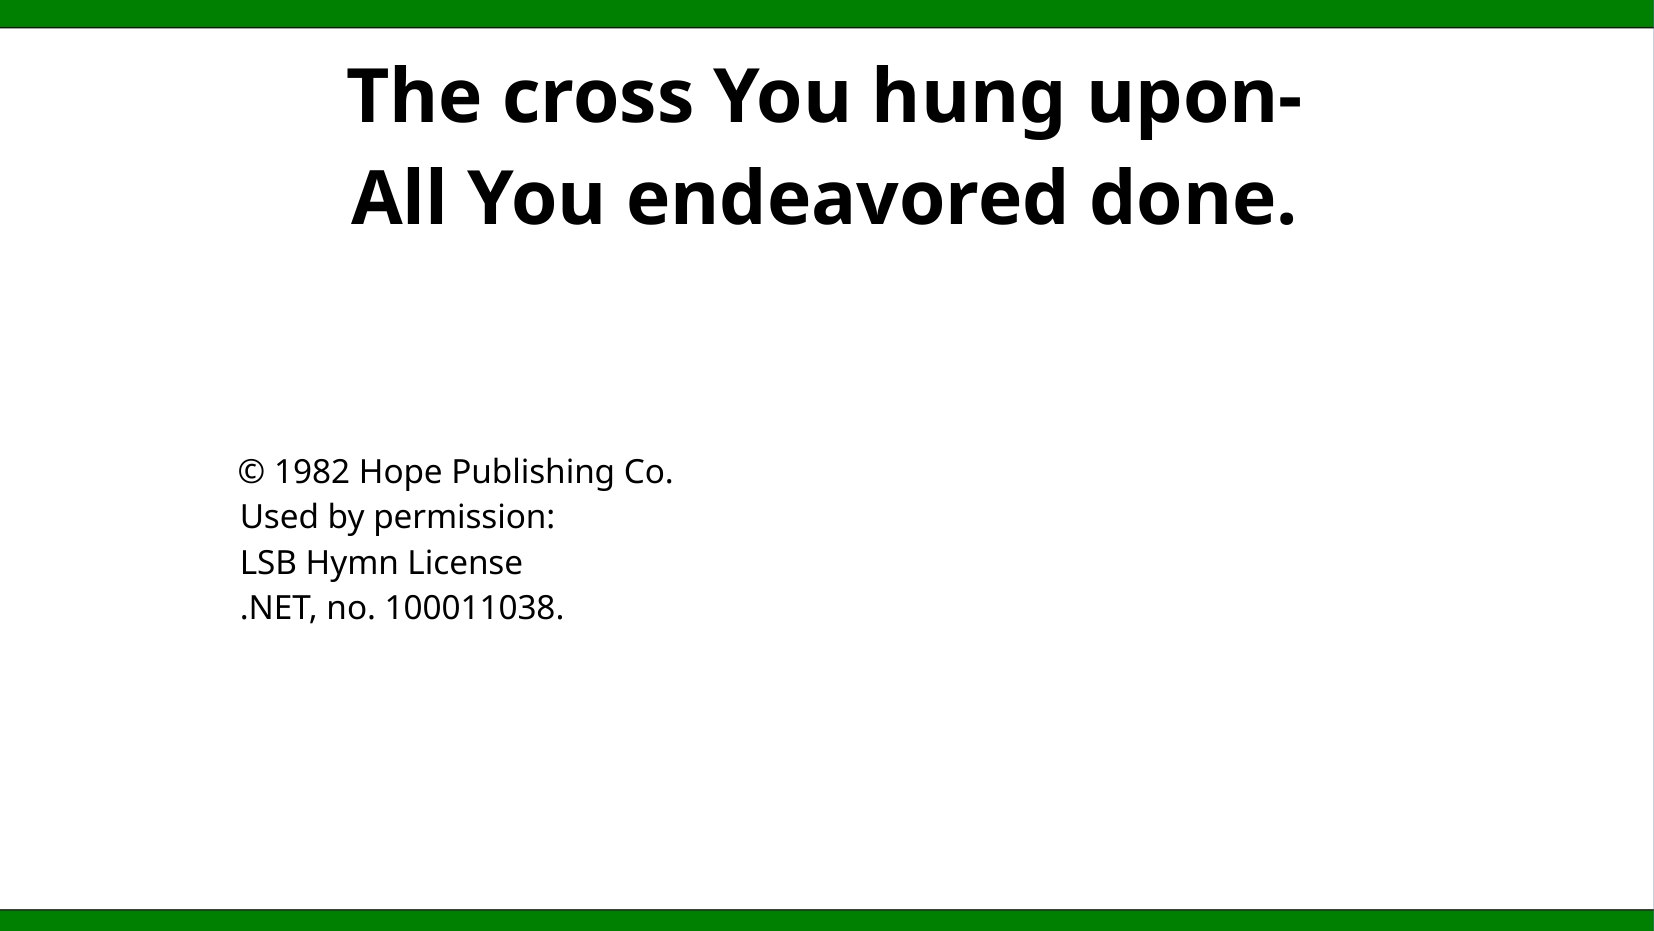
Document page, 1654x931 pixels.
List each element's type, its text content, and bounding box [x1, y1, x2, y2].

picture [0, 0, 1654, 931]
text_box The cross You hung upon- All You endeavored done. © 1982 Hope Publishing Co. Used by permission: LSB Hymn License .NET, no. 100011038. [120, 34, 1531, 671]
